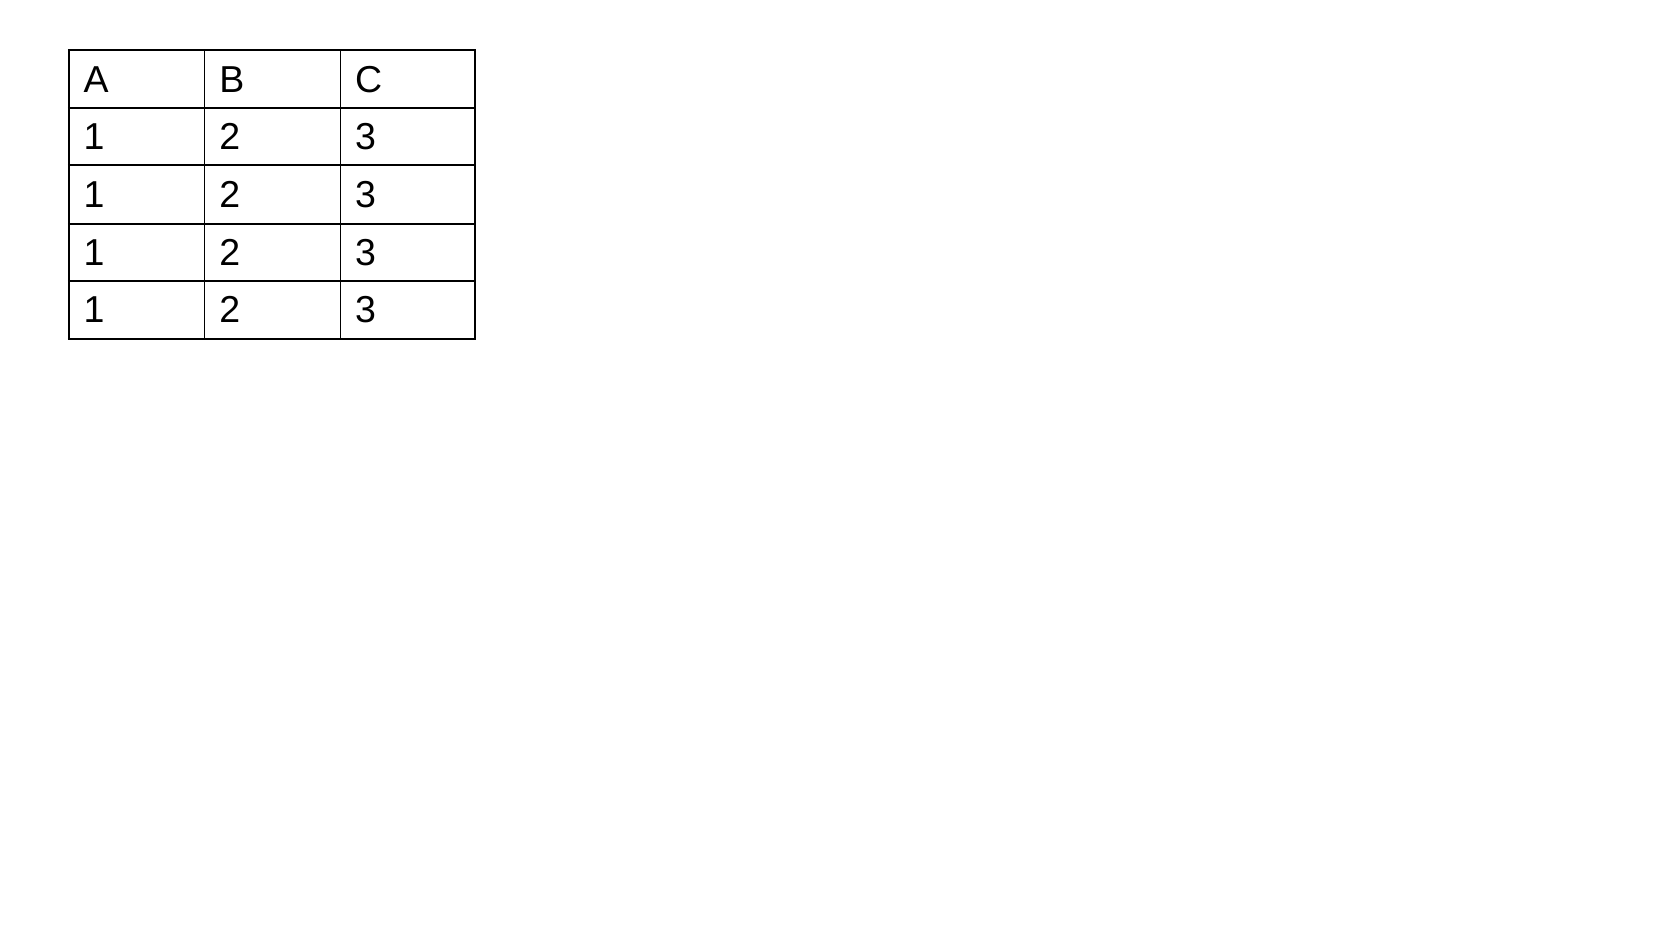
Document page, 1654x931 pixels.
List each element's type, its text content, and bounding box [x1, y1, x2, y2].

table_cell 2 [205, 166, 340, 223]
table_cell 3 [341, 282, 474, 338]
table_cell 2 [205, 225, 340, 280]
table_cell 1 [70, 225, 204, 280]
table_header C [341, 51, 474, 107]
table_header A [70, 51, 204, 107]
table_cell 2 [205, 109, 340, 164]
table_cell 1 [70, 166, 204, 223]
table_header B [205, 51, 340, 107]
table_cell 3 [341, 166, 474, 223]
table_cell 1 [70, 282, 204, 338]
table_cell 2 [205, 282, 340, 338]
table_cell 1 [70, 109, 204, 164]
table_cell 3 [341, 225, 474, 280]
table_cell 3 [341, 109, 474, 164]
